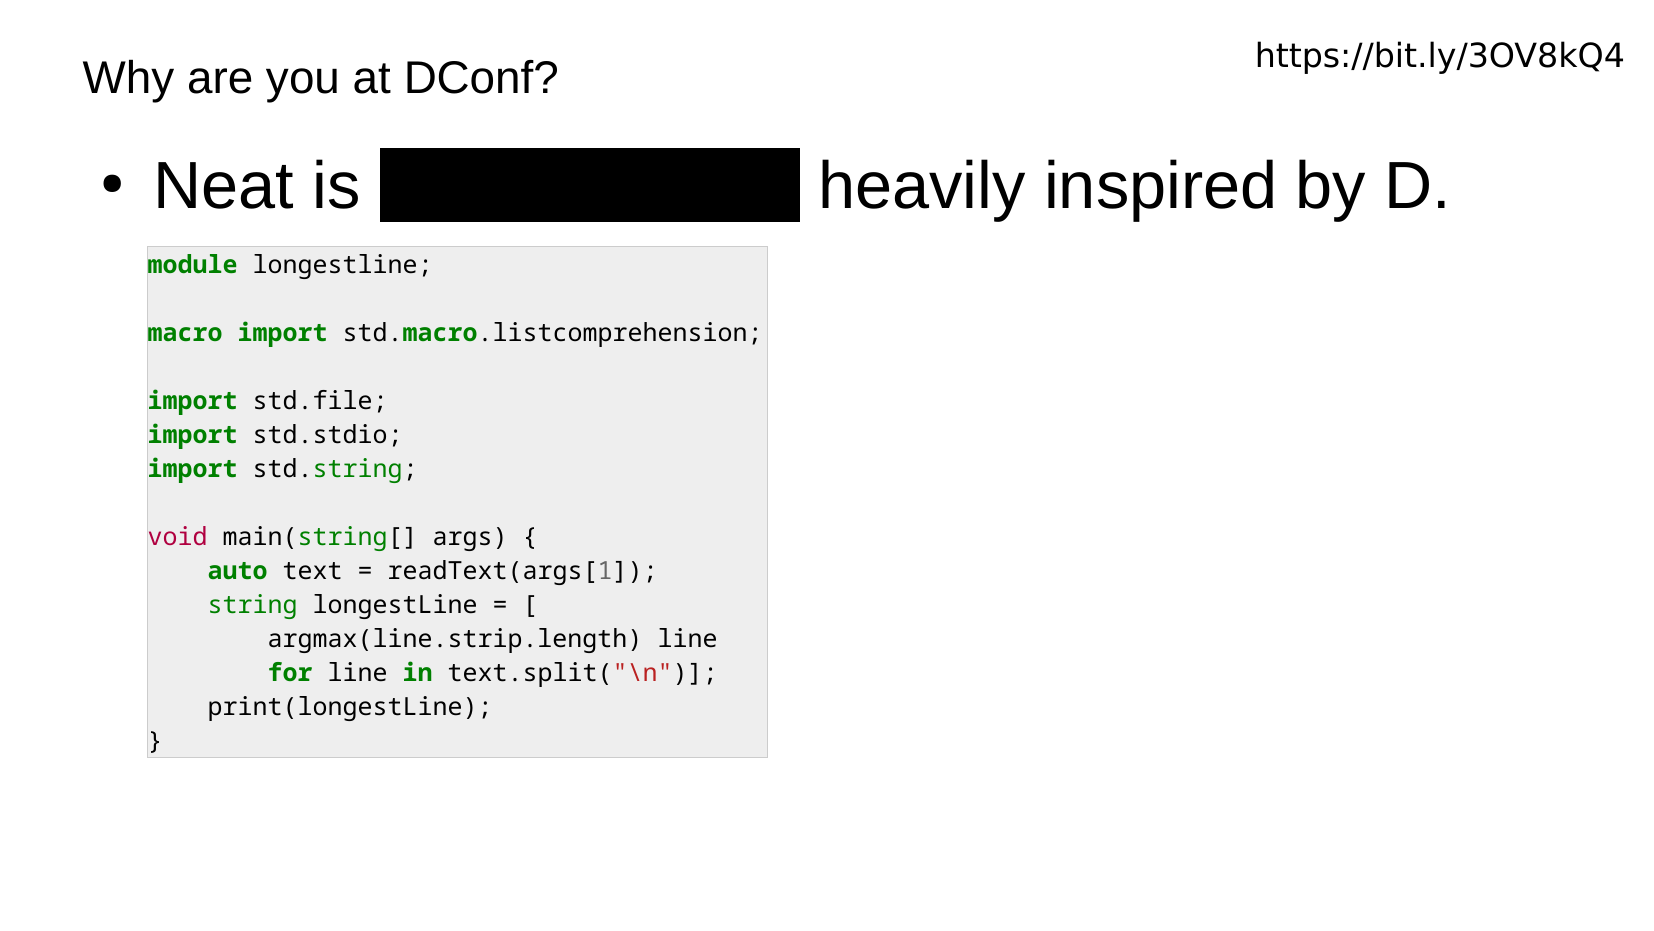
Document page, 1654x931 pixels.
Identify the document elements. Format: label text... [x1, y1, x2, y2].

title Why are you at DConf? [82, 37, 1571, 119]
text_box module longestline; macro import std.macro.listcomprehension; import std.file; import std.stdio; import std.string; void main(string[] args) { auto text = readText(args[1]); string longestLine = [ argmax(line.strip.length) line for line in text.split("\n")]; print(longestLine); } [147, 246, 768, 758]
list Neat is a blatant ripoff heavily inspired by D. [82, 147, 1571, 758]
